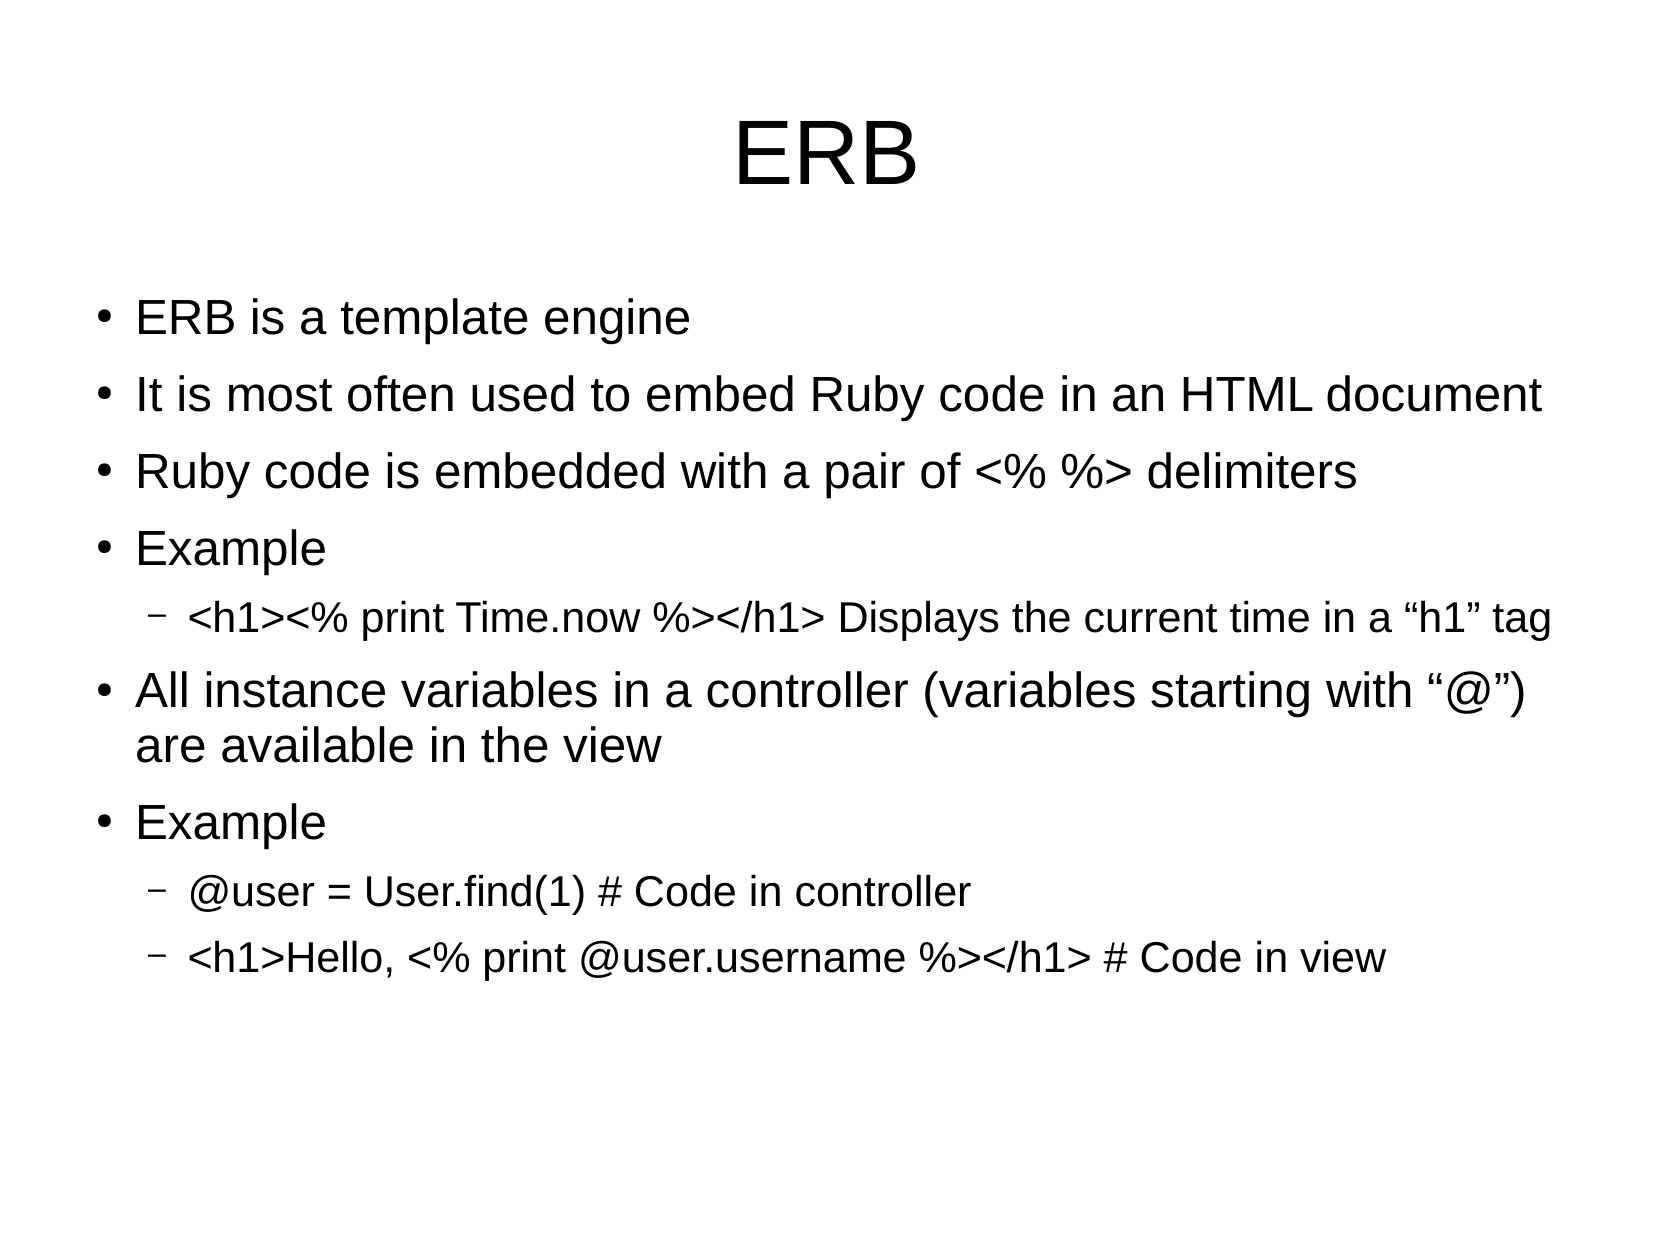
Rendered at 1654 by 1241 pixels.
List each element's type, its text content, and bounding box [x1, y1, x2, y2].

title ERB [82, 49, 1571, 257]
list ERB is a template engine It is most often used to embed Ruby code in an HTML document Ruby code is embedded with a pair of <% %> delimiters Example <h1><% print Time.now %></h1> Displays the current time in a “h1” tag All instance variables in a controller (variables starting with “@”) are available in the view Example @user = User.find(1) # Code in controller <h1>Hello, <% print @user.username %></h1> # Code in view [82, 290, 1571, 1010]
